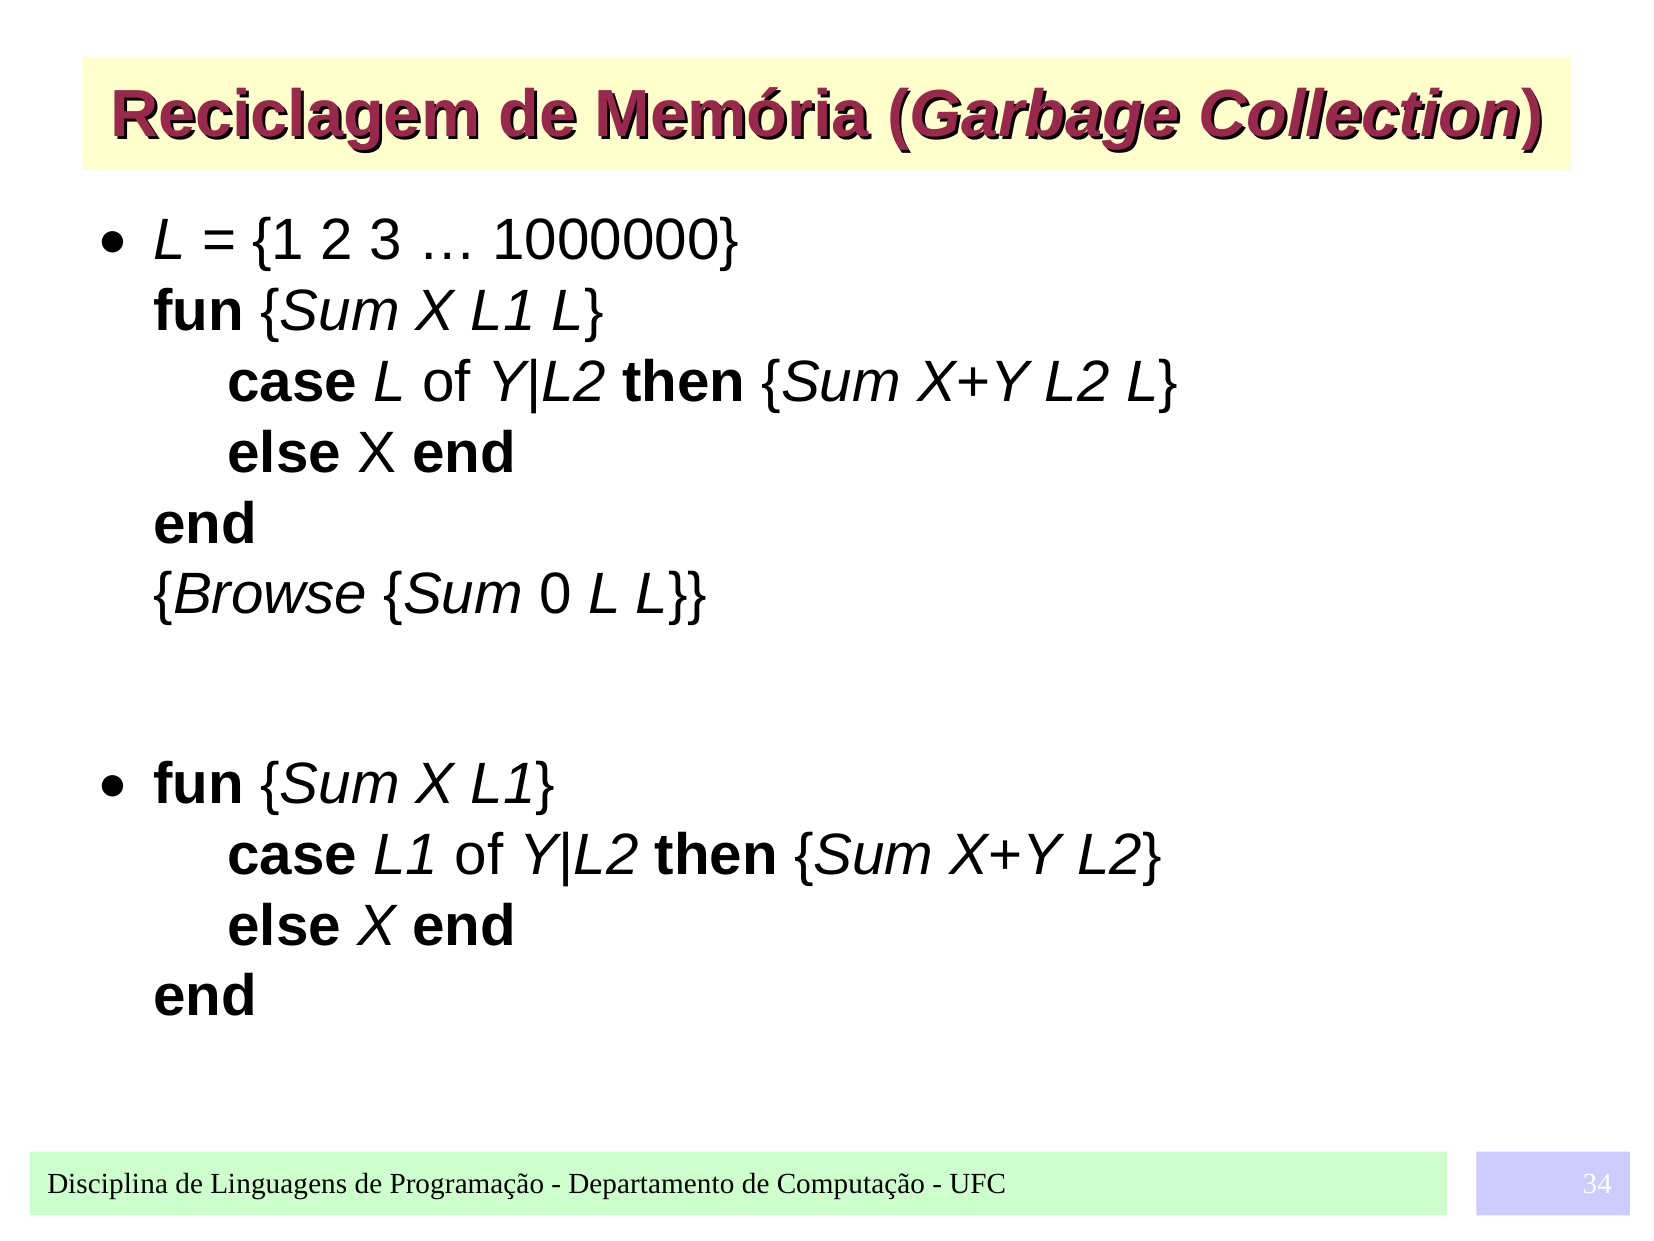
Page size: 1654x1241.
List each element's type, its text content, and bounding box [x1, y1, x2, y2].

title Reciclagem de Memória (Garbage Collection) [82, 56, 1571, 170]
list L = {1 2 3 … 1000000} fun {Sum X L1 L} case L of Y|L2 then {Sum X+Y L2 L} else X end end {Browse {Sum 0 L L}} fun {Sum X L1} case L1 of Y|L2 then {Sum X+Y L2} else X end end [82, 206, 1571, 1137]
